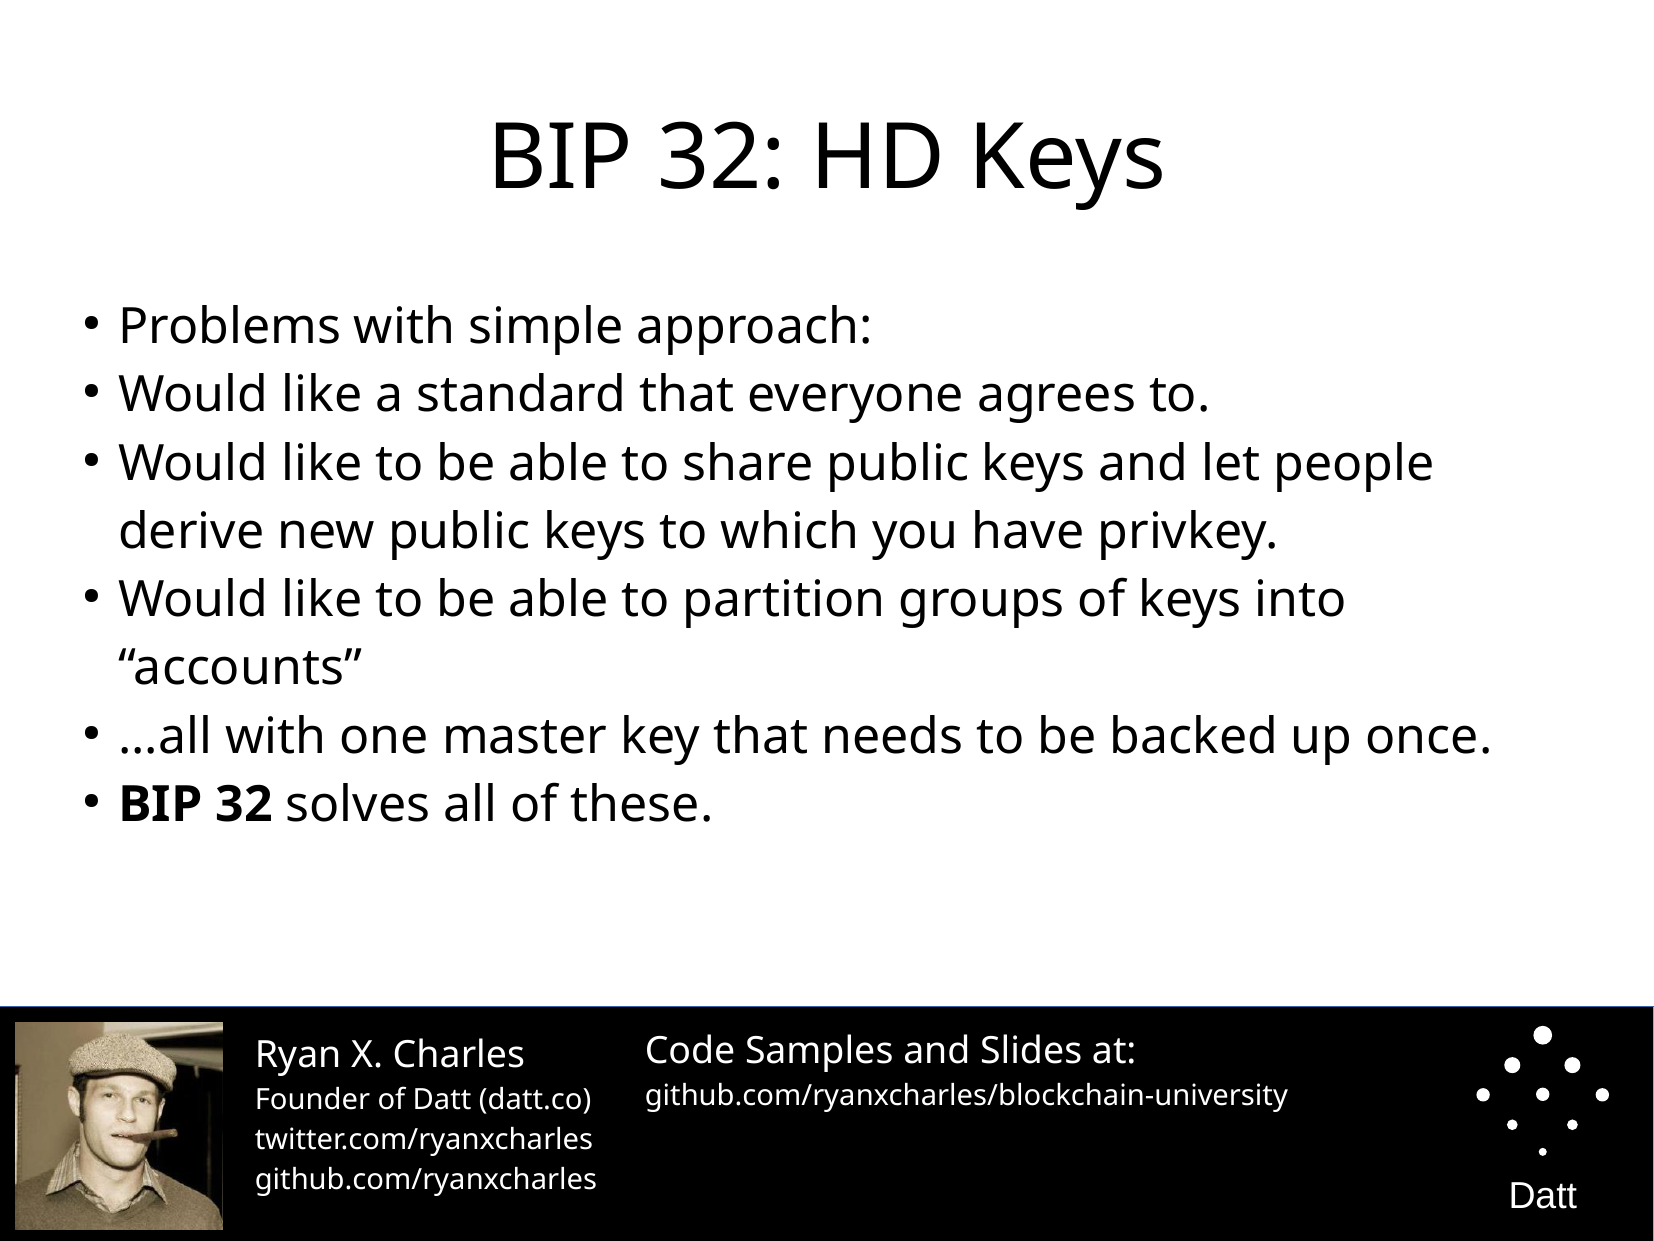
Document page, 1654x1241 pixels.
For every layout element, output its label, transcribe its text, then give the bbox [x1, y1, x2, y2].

picture [15, 1022, 223, 1231]
subtitle Problems with simple approach: Would like a standard that everyone agrees to. Would like to be able to share public keys and let people derive new public keys to which you have privkey. Would like to be able to partition groups of keys into “accounts” ...all with one master key that needs to be backed up once. BIP 32 solves all of these. [82, 290, 1571, 1010]
text_box Ryan X. Charles Founder of Datt (datt.co) twitter.com/ryanxcharles github.com/ryanxcharles [240, 1020, 976, 1241]
text_box Code Samples and Slides at: github.com/ryanxcharles/blockchain-university [630, 1015, 1403, 1156]
text_box Datt [1452, 1167, 1633, 1241]
text_box [0, 1006, 1654, 1241]
title BIP 32: HD Keys [82, 49, 1571, 257]
picture [1475, 1023, 1611, 1159]
